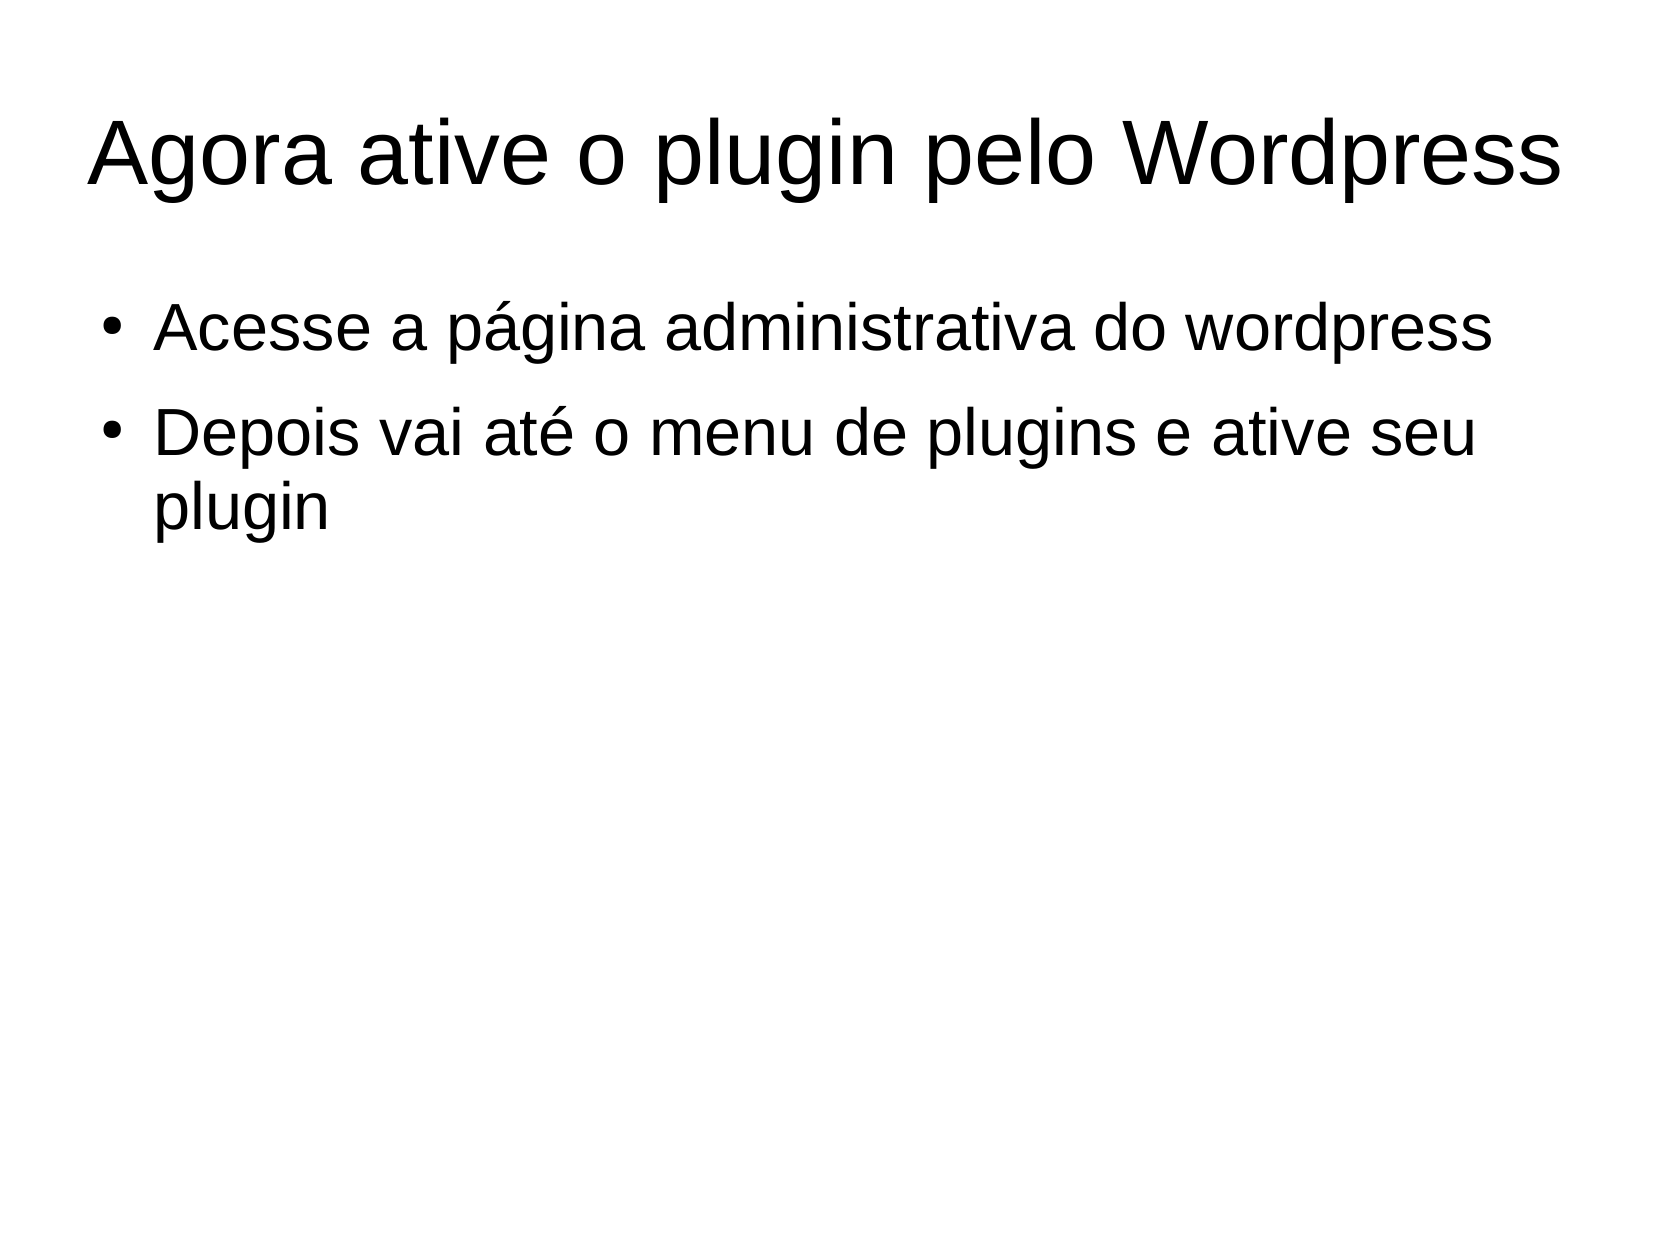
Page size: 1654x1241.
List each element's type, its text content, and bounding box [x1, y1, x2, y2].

list Acesse a página administrativa do wordpress Depois vai até o menu de plugins e ative seu plugin [82, 290, 1571, 1010]
title Agora ative o plugin pelo Wordpress [82, 49, 1571, 257]
